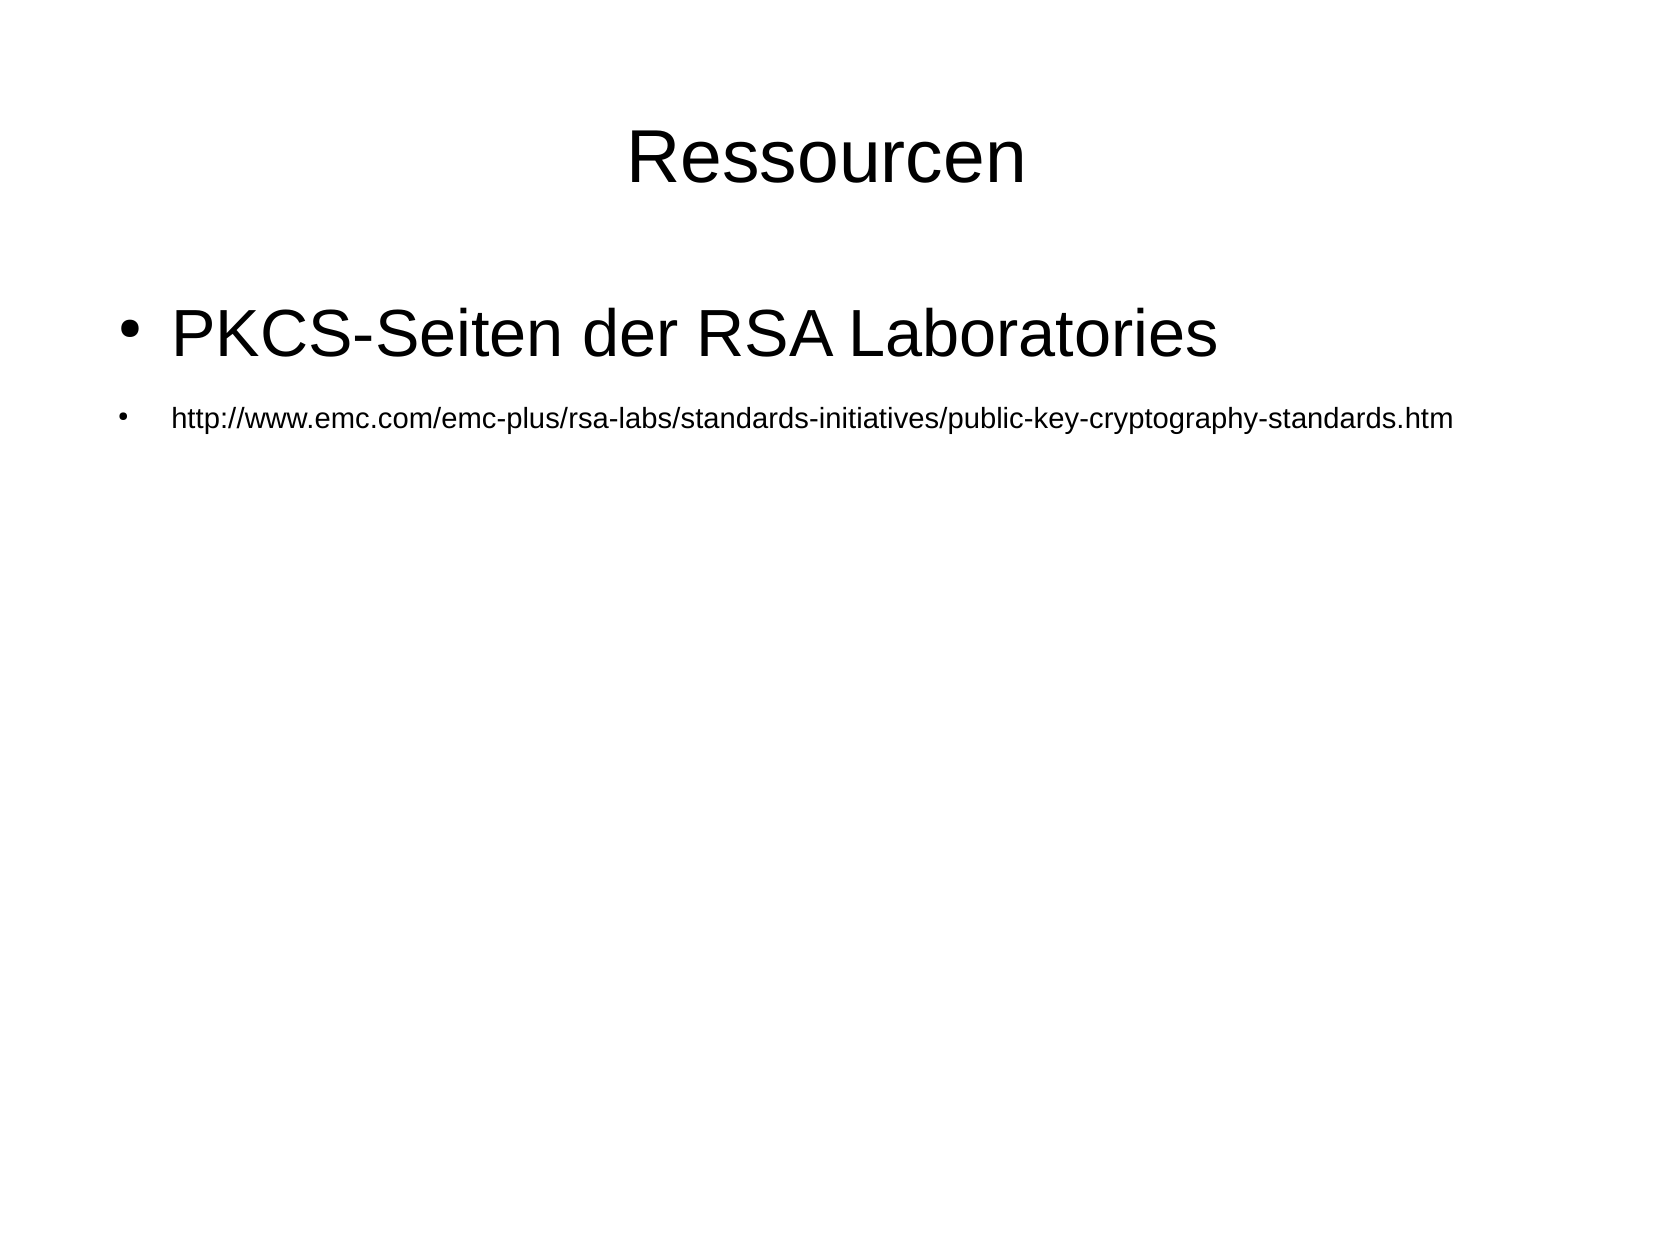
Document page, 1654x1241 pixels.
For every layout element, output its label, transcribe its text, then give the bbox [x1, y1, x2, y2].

title Ressourcen [82, 49, 1571, 257]
list PKCS-Seiten der RSA Laboratories http://www.emc.com/emc-plus/rsa-labs/standards-initiatives/public-key-cryptography-standards.htm [82, 290, 1571, 1010]
